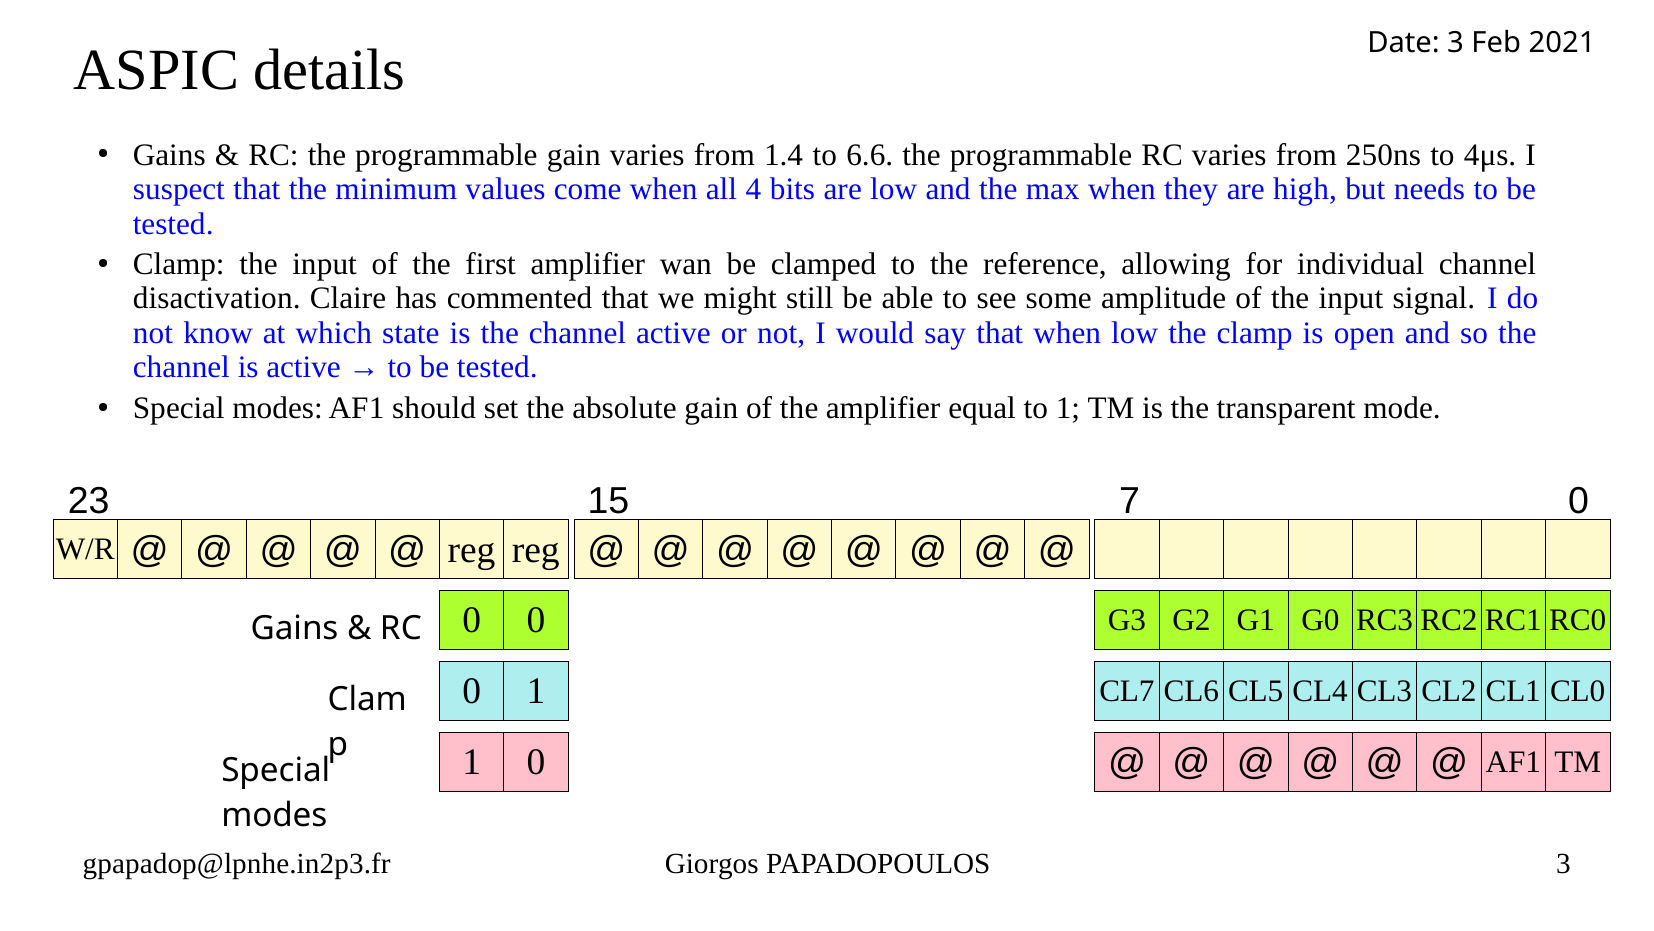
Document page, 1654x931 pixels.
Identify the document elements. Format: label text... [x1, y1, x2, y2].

text_box Date: 3 Feb 2021 [1352, 14, 1628, 63]
text_box @ [1288, 732, 1352, 792]
text_box 15 [572, 472, 645, 530]
text_box AF1 [1481, 732, 1545, 792]
text_box CL6 [1159, 661, 1223, 721]
text_box G0 [1288, 590, 1352, 650]
text_box RC1 [1481, 590, 1545, 650]
text_box RC0 [1545, 590, 1611, 650]
text_box @ [1223, 732, 1288, 792]
text_box 0 [503, 590, 569, 650]
text_box RC2 [1416, 590, 1481, 650]
text_box @ [702, 519, 767, 579]
text_box CL1 [1481, 661, 1545, 721]
text_box CL2 [1416, 661, 1481, 721]
text_box CL7 [1094, 661, 1159, 721]
text_box @ [767, 519, 831, 579]
text_box G2 [1159, 590, 1223, 650]
text_box reg [439, 519, 503, 579]
text_box RC3 [1352, 590, 1416, 650]
text_box @ [181, 519, 246, 579]
text_box Gains & RC [235, 596, 440, 650]
text_box @ [895, 519, 960, 579]
text_box @ [117, 519, 181, 579]
text_box TM [1545, 732, 1611, 792]
text_box W/R [53, 530, 117, 579]
text_box CL4 [1288, 661, 1352, 721]
text_box 23 [53, 472, 125, 530]
text_box @ [1352, 732, 1416, 792]
text_box @ [1416, 732, 1481, 792]
text_box 7 [1104, 472, 1155, 530]
text_box @ [375, 519, 439, 579]
text_box 1 [503, 661, 569, 721]
text_box @ [310, 519, 375, 579]
text_box CL3 [1352, 661, 1416, 721]
text_box CL0 [1545, 661, 1611, 721]
text_box Special modes [206, 738, 440, 792]
text_box 0 [439, 590, 503, 650]
text_box CL5 [1223, 661, 1288, 721]
text_box @ [1094, 732, 1159, 792]
text_box 0 [439, 661, 503, 721]
text_box [1094, 519, 1611, 579]
text_box @ [1159, 732, 1223, 792]
text_box 1 [439, 732, 503, 792]
text_box G1 [1223, 590, 1288, 650]
text_box @ [638, 519, 702, 579]
text_box 0 [1553, 472, 1604, 530]
text_box @ [960, 519, 1024, 579]
text_box Clamp [312, 667, 440, 721]
text_box G3 [1094, 590, 1159, 650]
text_box reg [503, 519, 569, 579]
text_box @ [831, 519, 895, 579]
text_box @ [1024, 519, 1090, 579]
text_box 0 [503, 732, 569, 792]
title ASPIC details [0, 11, 1489, 129]
text_box @ [246, 519, 310, 579]
text_box @ [574, 530, 638, 579]
text_box Gains & RC: the programmable gain varies from 1.4 to 6.6. the programmable RC varies from 250ns to 4μs. I suspect that the minimum values come when all 4 bits are low and the max when they are high, but needs to be tested. Clamp: the input of the first amplifier wan be clamped to the reference, allowing for individual channel disactivation. Claire has commented that we might still be able to see some amplitude of the input signal. I do not know at which state is the channel active or not, I would say that when low the clamp is open and so the channel is active → to be tested. Special modes: AF1 should set the absolute gain of the amplifier equal to 1; TM is the transparent mode. [82, 129, 1554, 433]
